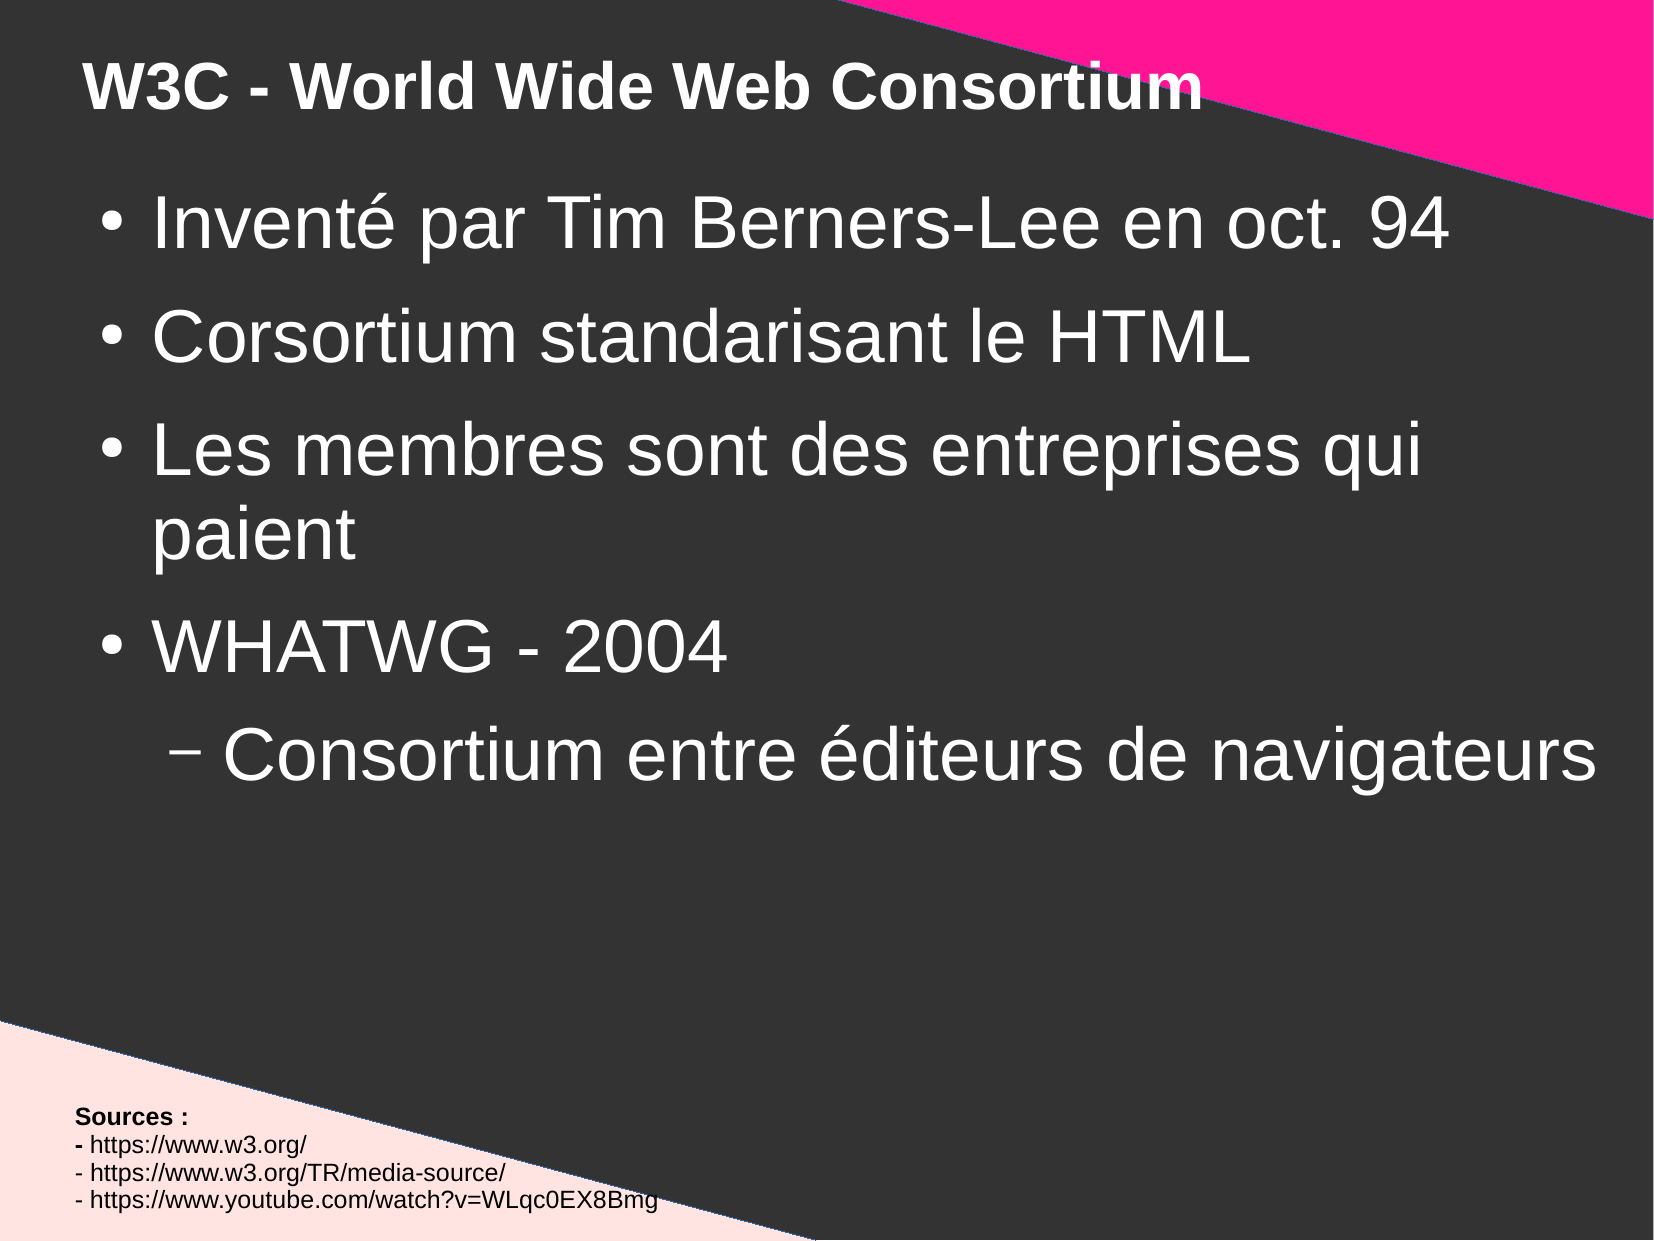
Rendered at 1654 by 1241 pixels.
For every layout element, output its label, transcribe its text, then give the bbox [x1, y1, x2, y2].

text_box [838, 0, 1654, 220]
text_box [0, 1020, 273, 1241]
text_box Sources : - https://www.w3.org/ - https://www.w3.org/TR/media-source/ - https://www.youtube.com/watch?v=WLqc0EX8Bmg [59, 1094, 1546, 1241]
list Inventé par Tim Berners-Lee en oct. 94 Corsortium standarisant le HTML Les membres sont des entreprises qui paient WHATWG - 2004 Consortium entre éditeurs de navigateurs [80, 180, 1620, 900]
title W3C - World Wide Web Consortium [82, 49, 1571, 162]
